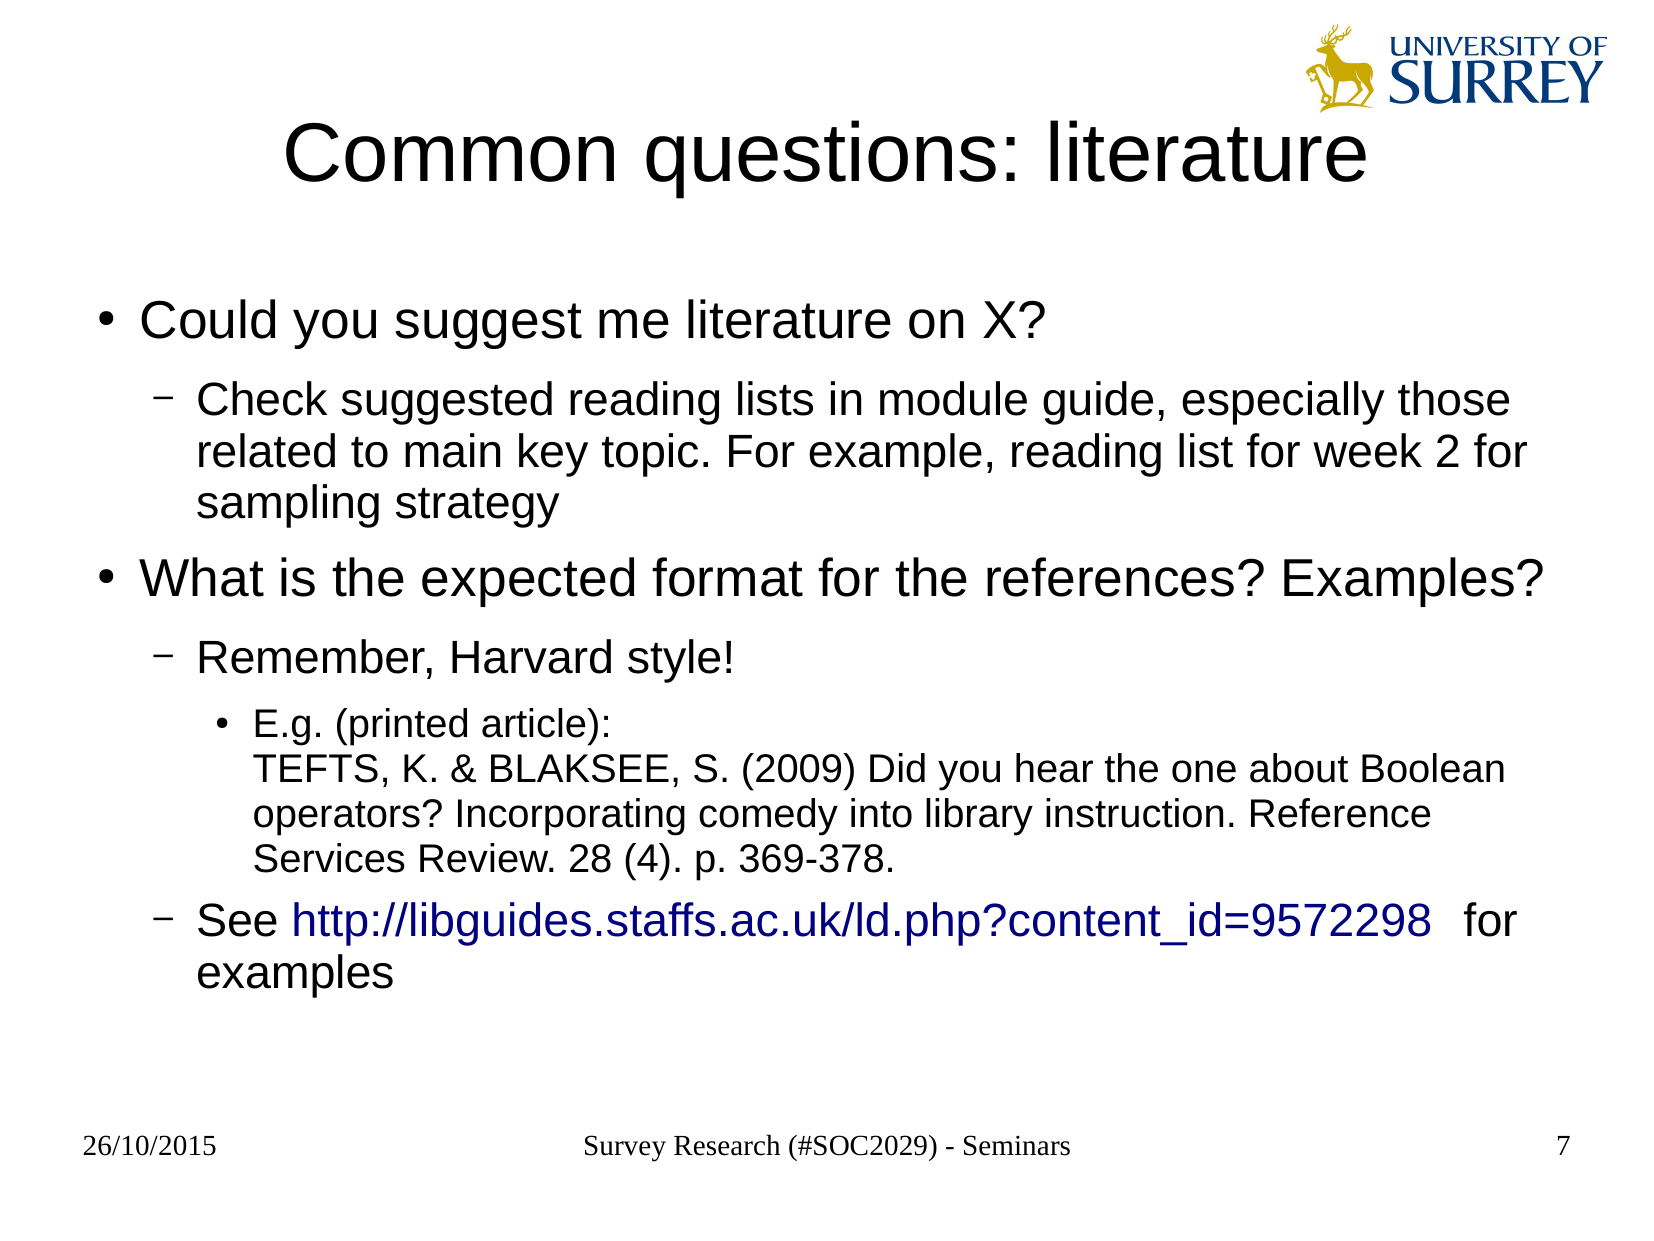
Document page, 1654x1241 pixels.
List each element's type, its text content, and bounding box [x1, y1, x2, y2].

picture [1306, 23, 1607, 113]
list Could you suggest me literature on X? Check suggested reading lists in module guide, especially those related to main key topic. For example, reading list for week 2 for sampling strategy What is the expected format for the references? Examples? Remember, Harvard style! E.g. (printed article): TEFTS, K. & BLAKSEE, S. (2009) Did you hear the one about Boolean operators? Incorporating comedy into library instruction. Reference Services Review. 28 (4). p. 369-378. See http://libguides.staffs.ac.uk/ld.php?content_id=9572298 for examples [82, 290, 1571, 1010]
title Common questions: literature [82, 49, 1571, 257]
